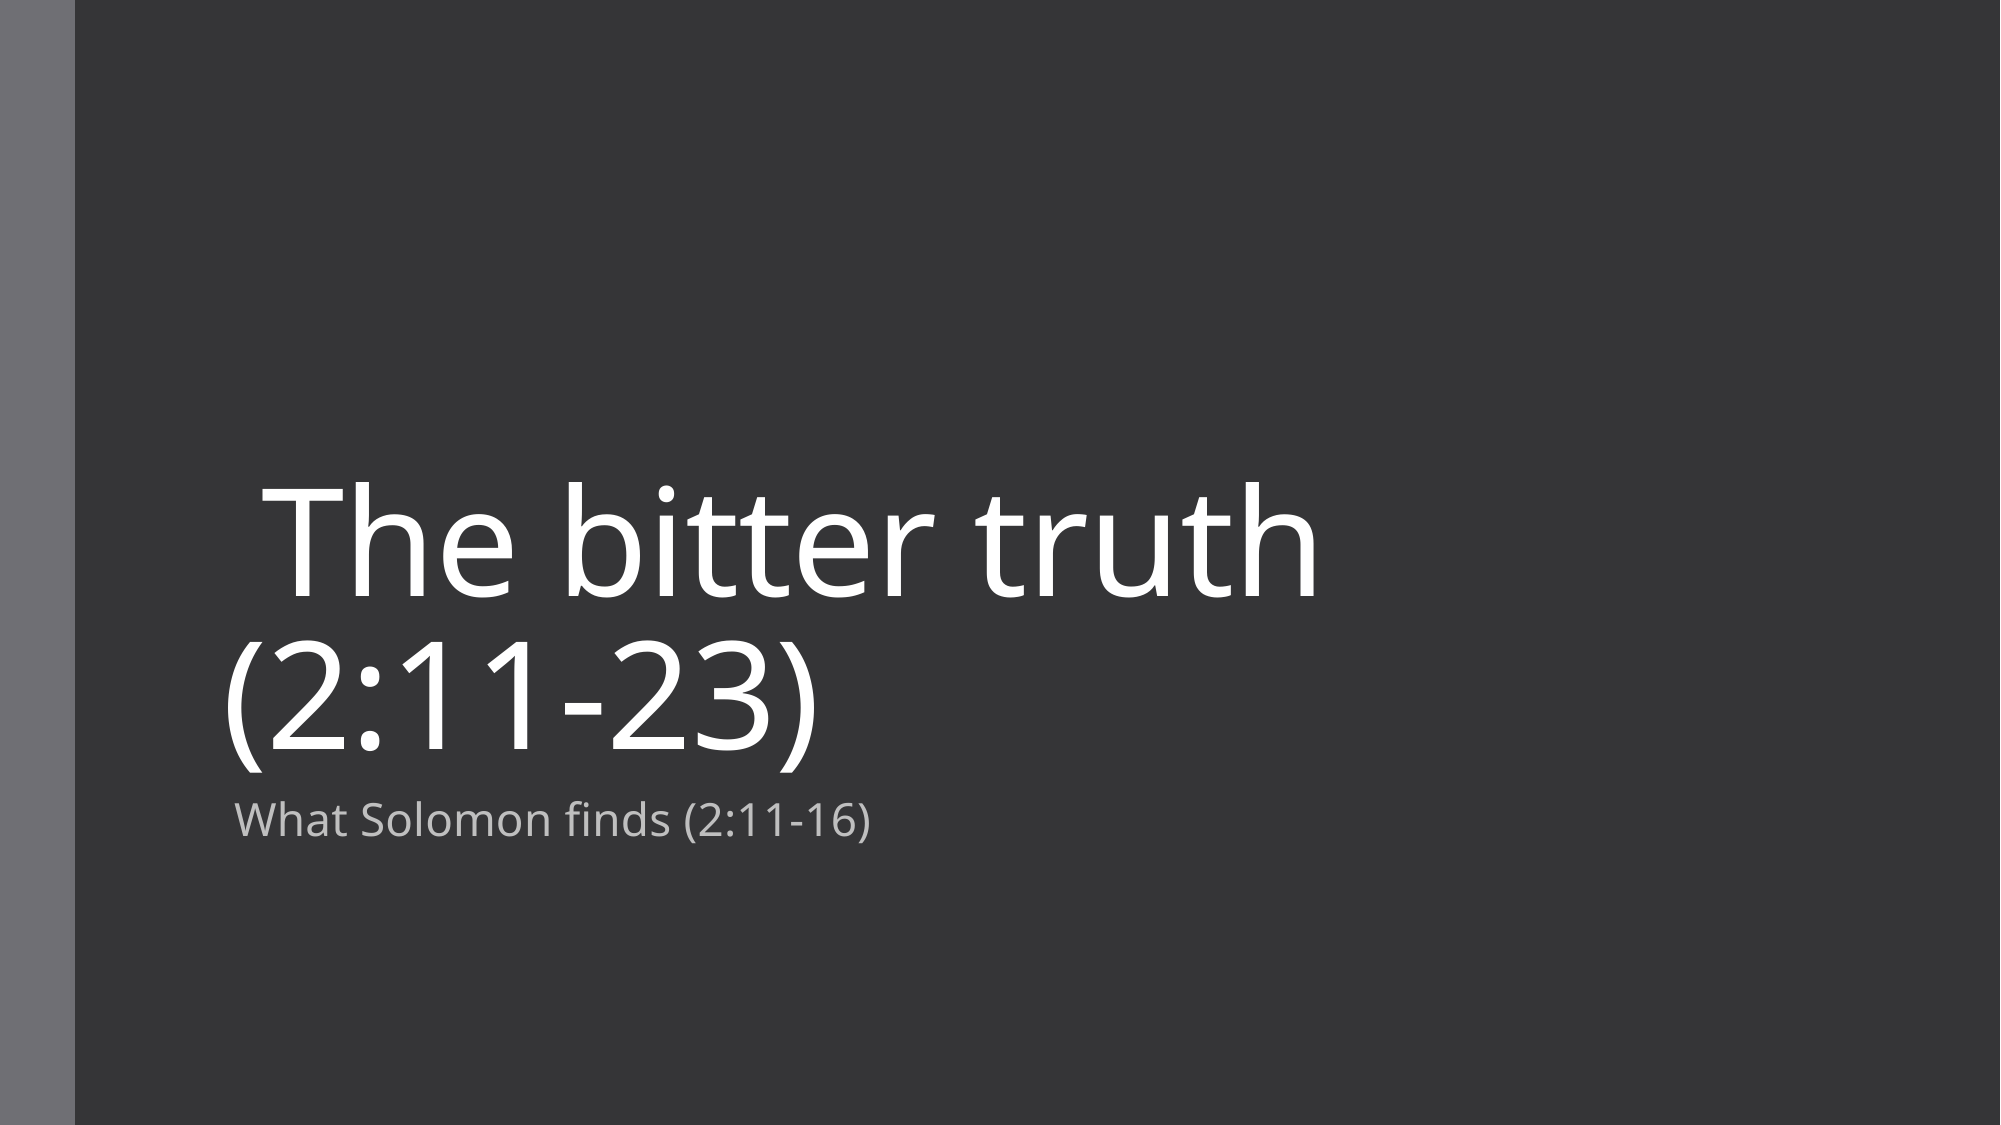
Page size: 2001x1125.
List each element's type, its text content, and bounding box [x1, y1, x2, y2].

subtitle What Solomon finds (2:11-16) [206, 787, 1752, 1066]
title The bitter truth (2:11-23) [206, 124, 1752, 787]
